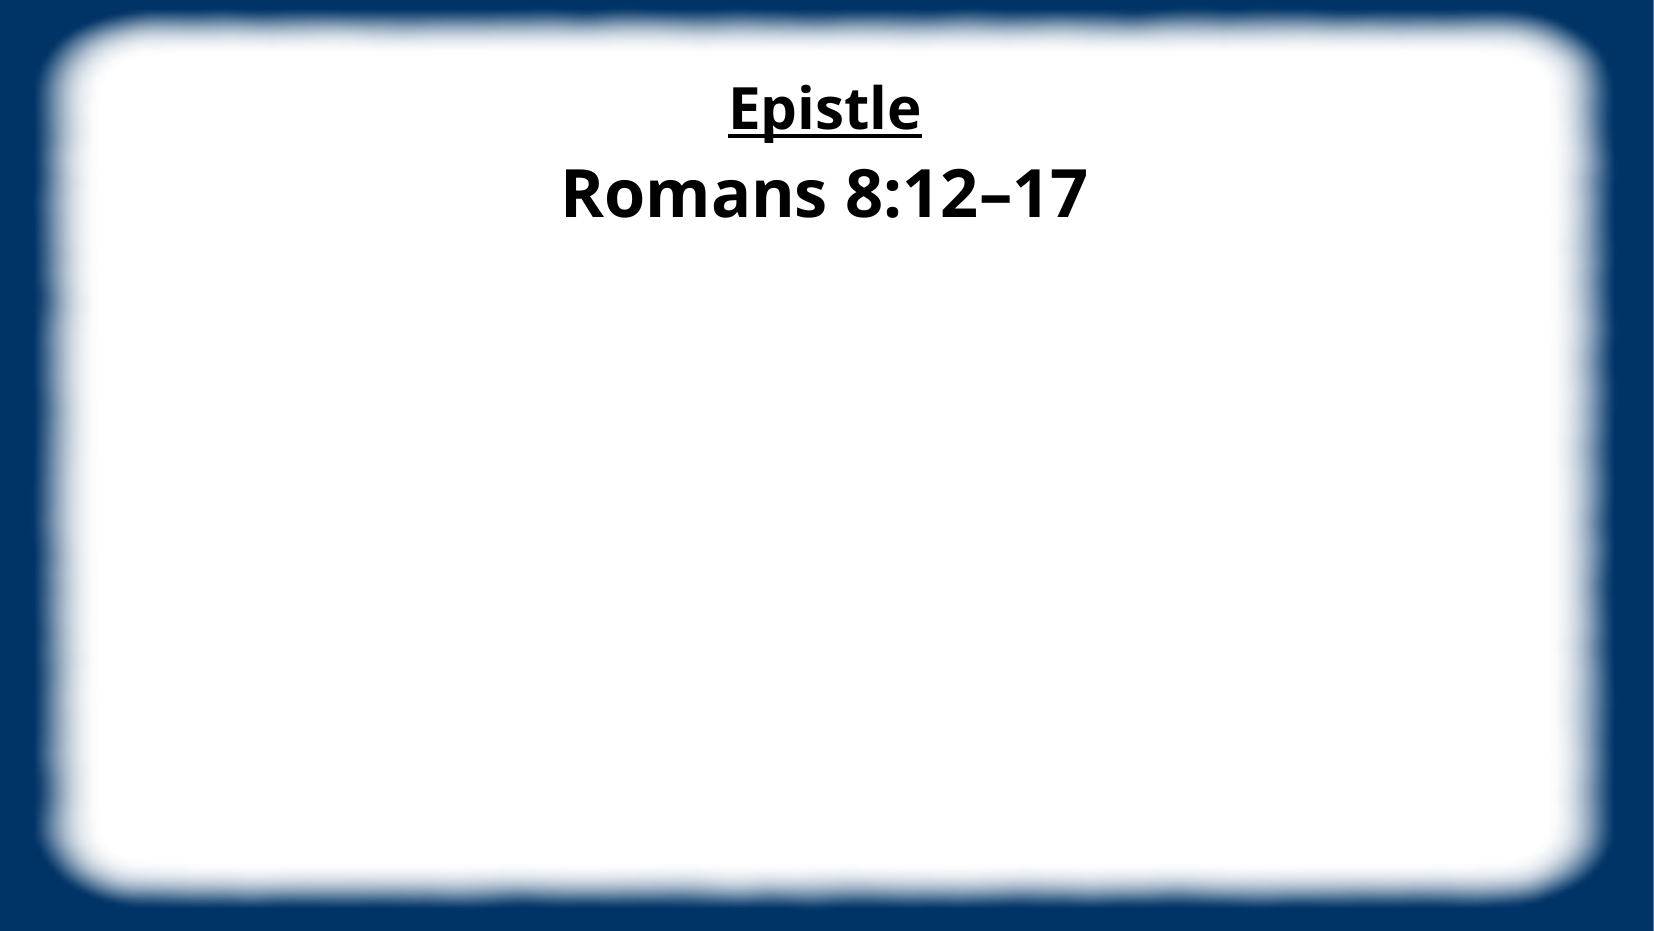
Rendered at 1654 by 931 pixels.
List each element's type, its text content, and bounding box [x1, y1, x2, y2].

picture [0, 0, 1654, 931]
text_box Epistle Romans 8:12–17 [105, 60, 1546, 241]
